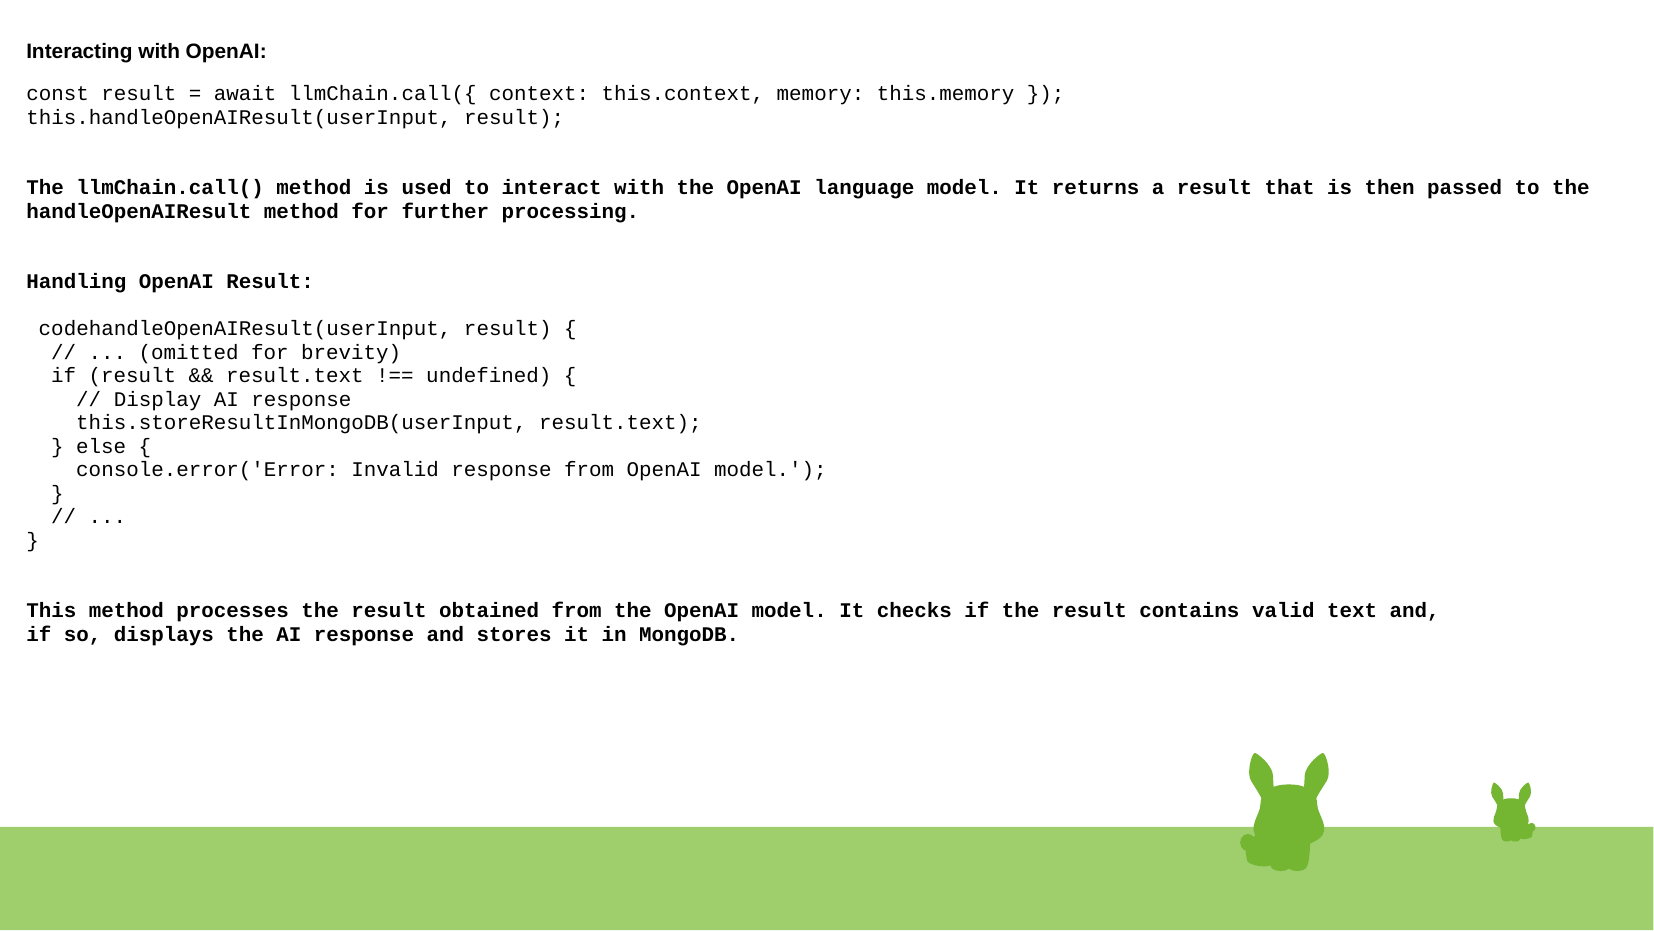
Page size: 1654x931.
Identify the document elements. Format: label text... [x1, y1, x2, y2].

text_box Interacting with OpenAI: const result = await llmChain.call({ context: this.context, memory: this.memory }); this.handleOpenAIResult(userInput, result); The llmChain.call() method is used to interact with the OpenAI language model. It returns a result that is then passed to the handleOpenAIResult method for further processing. Handling OpenAI Result: codehandleOpenAIResult(userInput, result) { // ... (omitted for brevity) if (result && result.text !== undefined) { // Display AI response this.storeResultInMongoDB(userInput, result.text); } else { console.error('Error: Invalid response from OpenAI model.'); } // ... } This method processes the result obtained from the OpenAI model. It checks if the result contains valid text and, if so, displays the AI response and stores it in MongoDB. [11, 32, 1654, 514]
